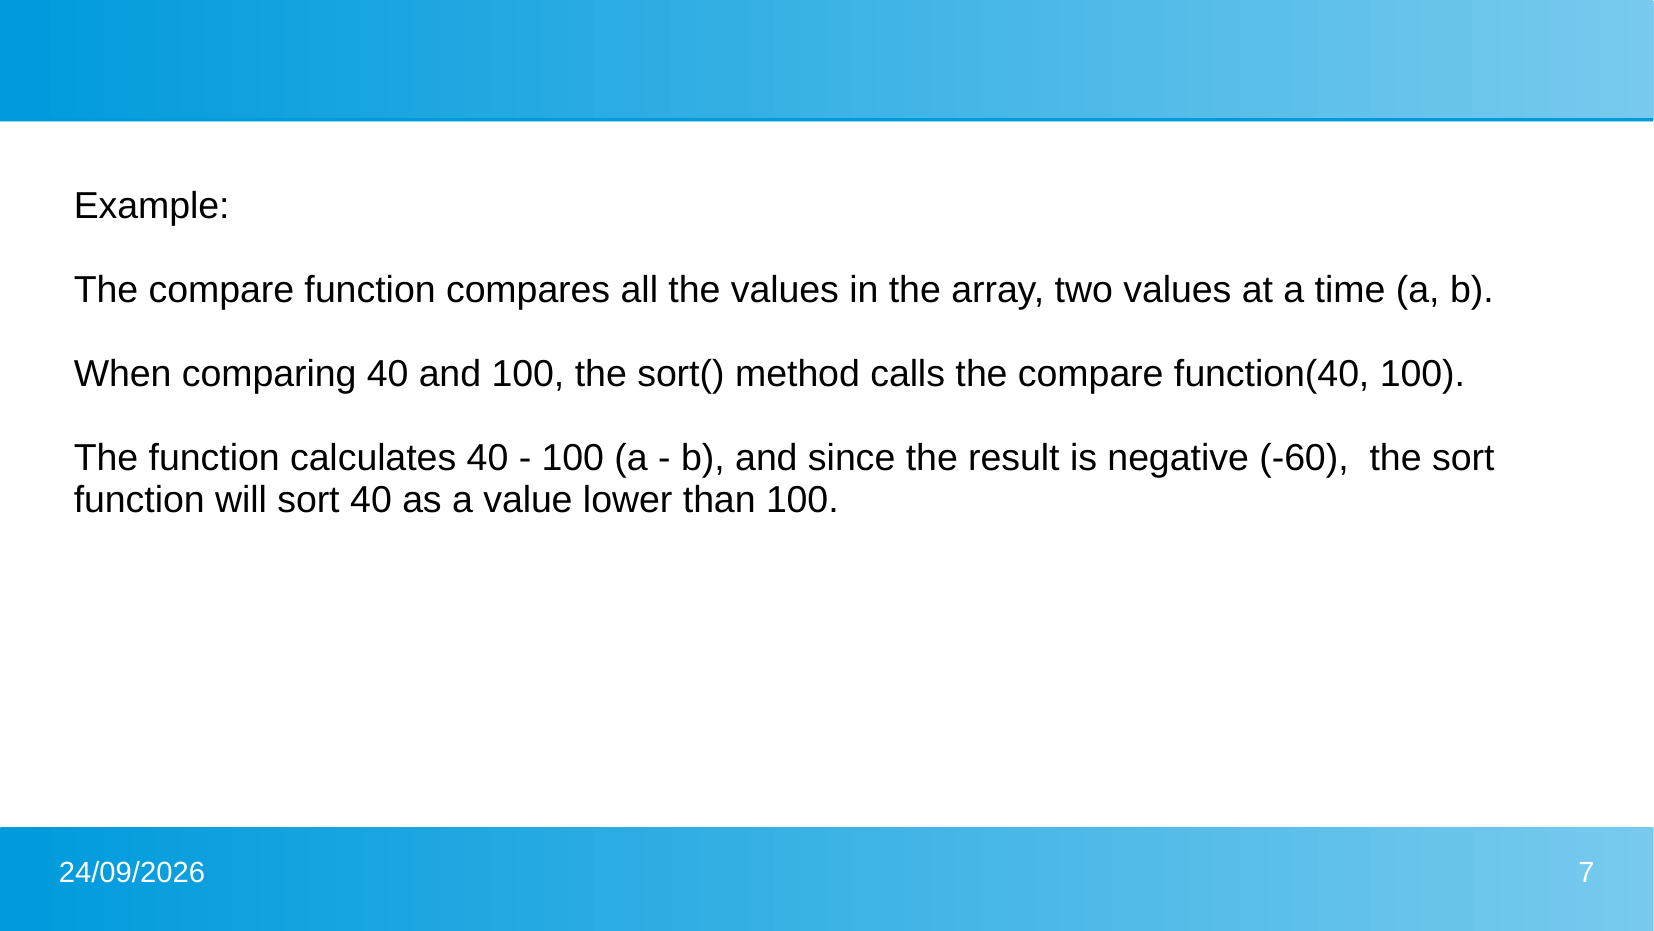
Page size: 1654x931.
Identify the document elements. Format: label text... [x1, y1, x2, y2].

text_box Example: The compare function compares all the values in the array, two values at a time (a, b). When comparing 40 and 100, the sort() method calls the compare function(40, 100). The function calculates 40 - 100 (a - b), and since the result is negative (-60), the sort function will sort 40 as a value lower than 100. [59, 177, 1536, 528]
